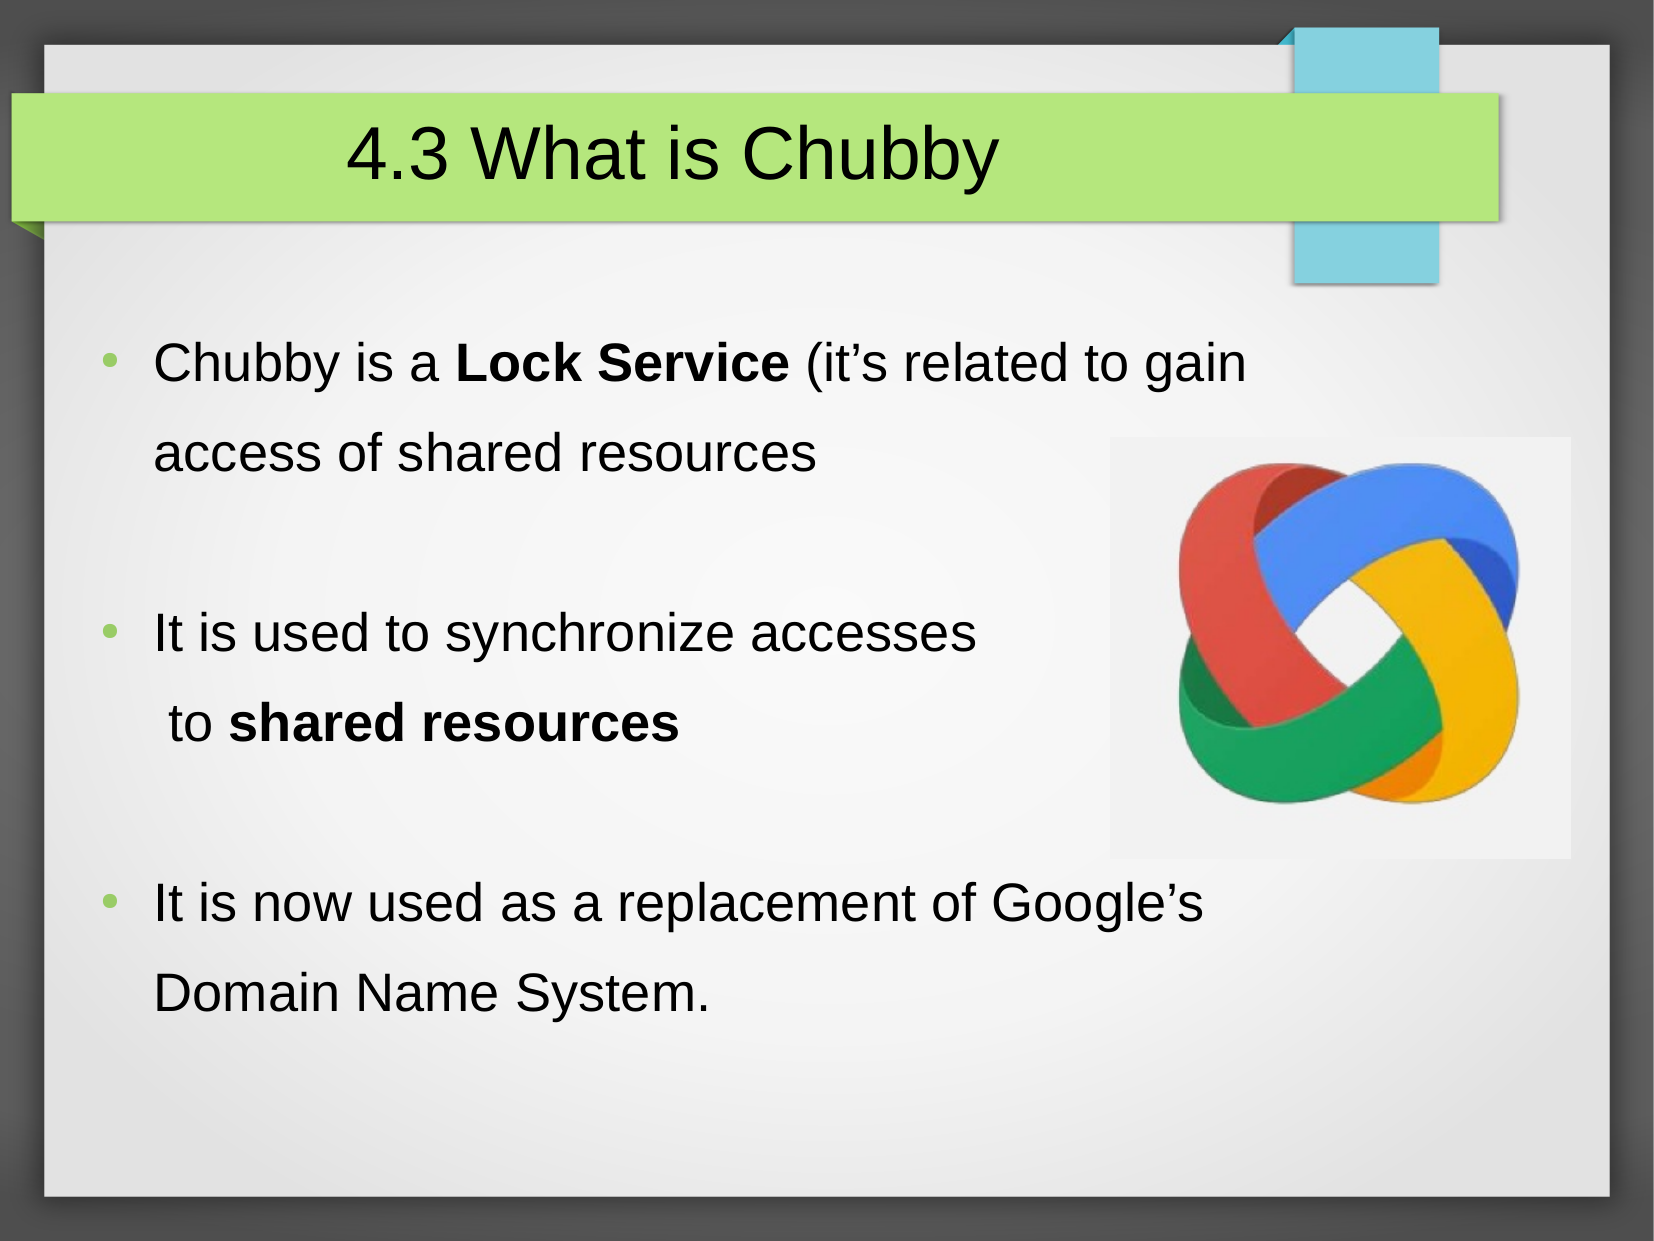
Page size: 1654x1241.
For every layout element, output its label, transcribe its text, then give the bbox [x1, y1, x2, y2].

list Chubby is a Lock Service (it’s related to gain access of shared resources It is used to synchronize accesses to shared resources It is now used as a replacement of Google’s Domain Name System. [82, 331, 1571, 1052]
picture [0, 0, 1654, 1241]
title 4.3 What is Chubby [82, 94, 1264, 213]
